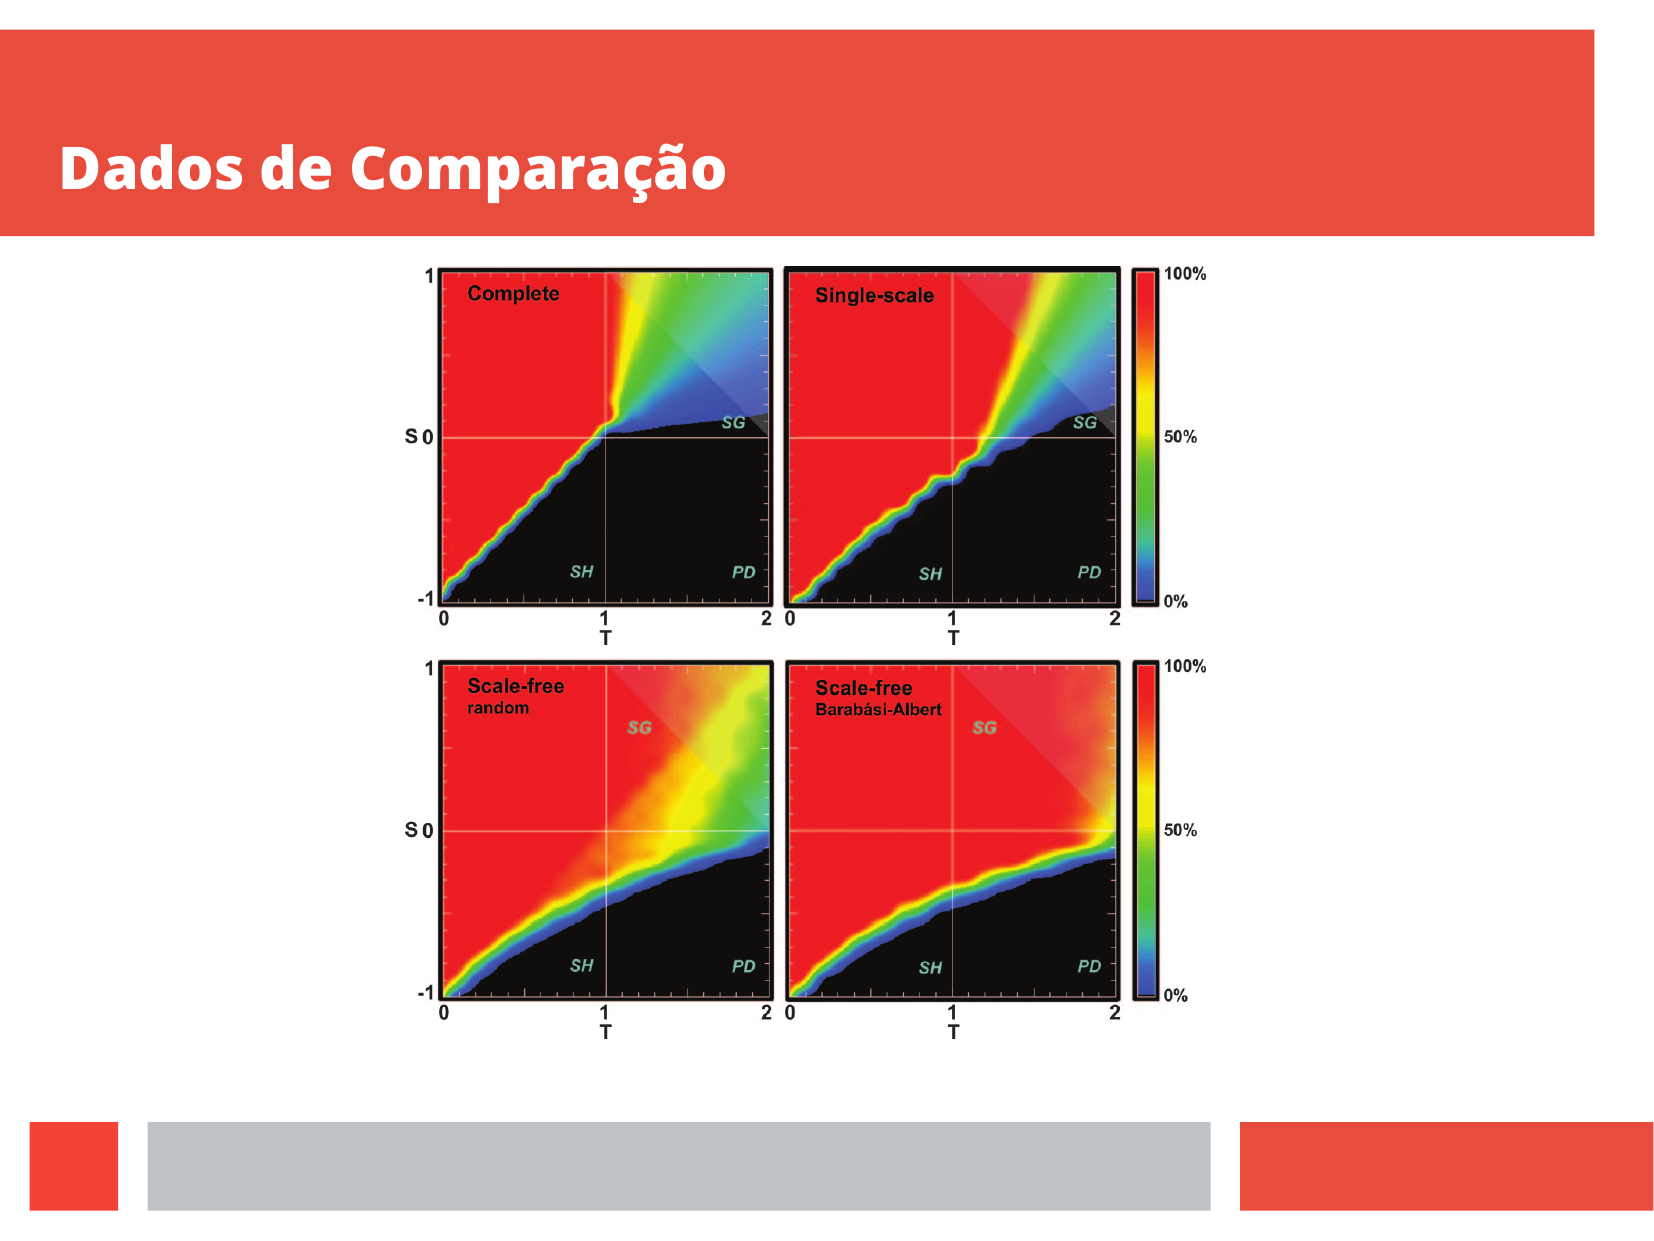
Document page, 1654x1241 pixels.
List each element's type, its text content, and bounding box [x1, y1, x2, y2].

picture [405, 266, 1206, 646]
title Dados de Comparação [59, 59, 1595, 207]
picture [405, 659, 1206, 1039]
